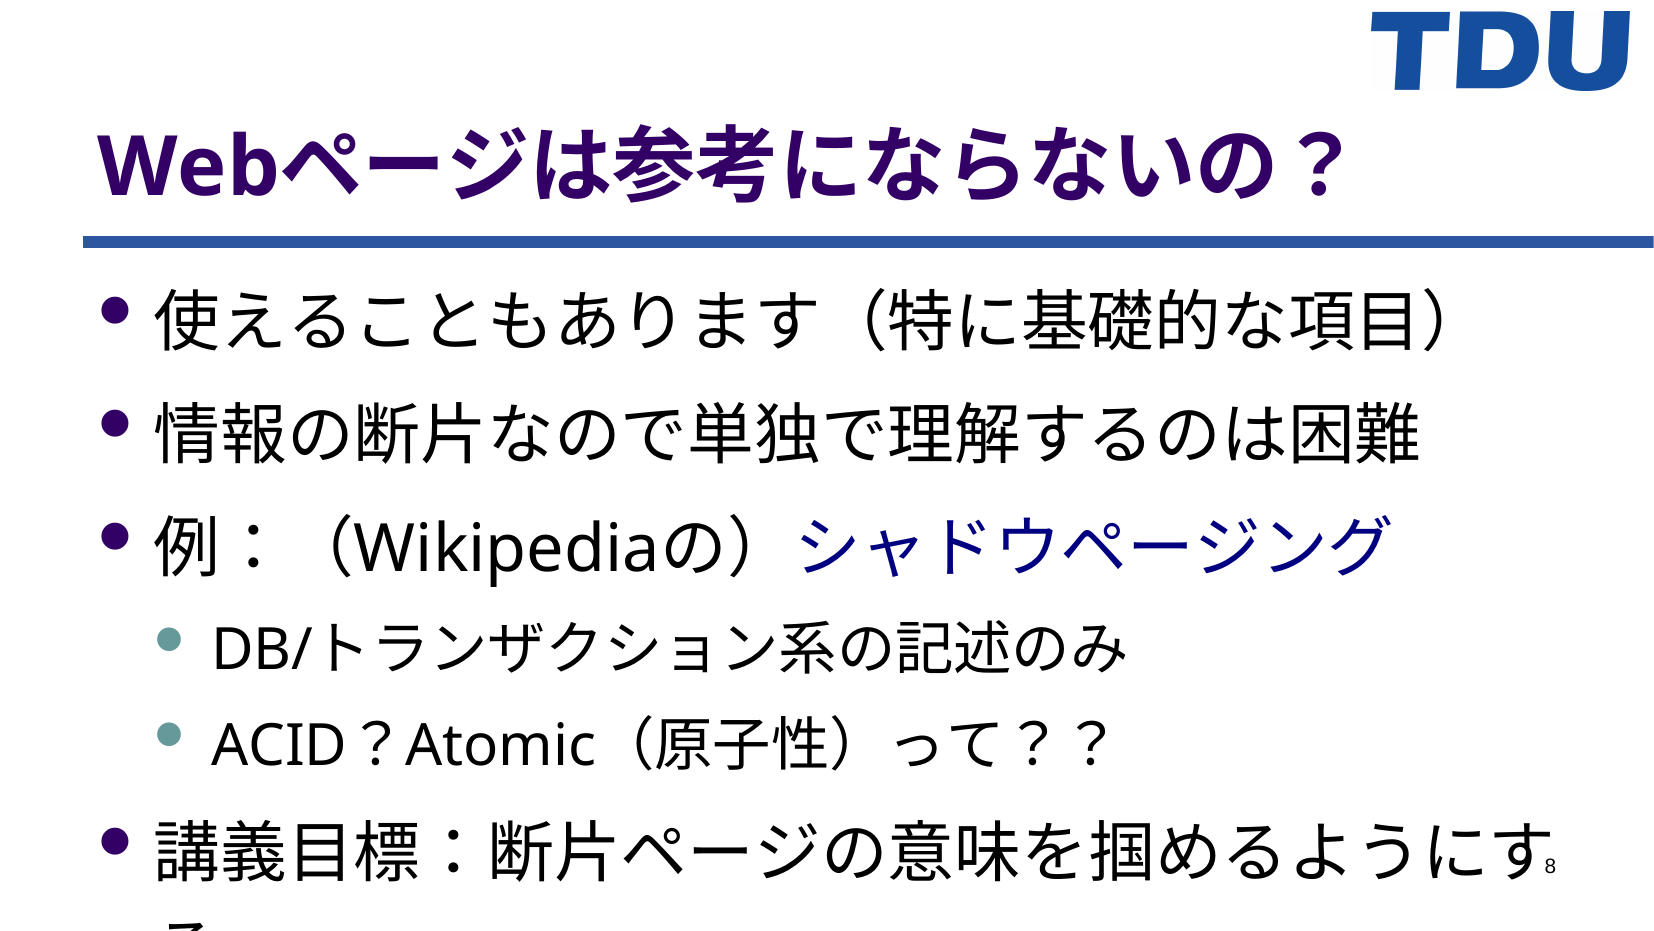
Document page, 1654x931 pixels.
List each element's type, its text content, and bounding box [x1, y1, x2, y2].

list 使えることもあります（特に基礎的な項目） 情報の断片なので単独で理解するのは困難 例：（Wikipediaの）シャドウページング DB/トランザクション系の記述のみ ACID？Atomic（原子性）って？？ 講義目標：断片ページの意味を掴めるようにする [82, 259, 1571, 807]
picture [1371, 11, 1630, 91]
title Webページは参考にならないの？ [82, 51, 1571, 228]
